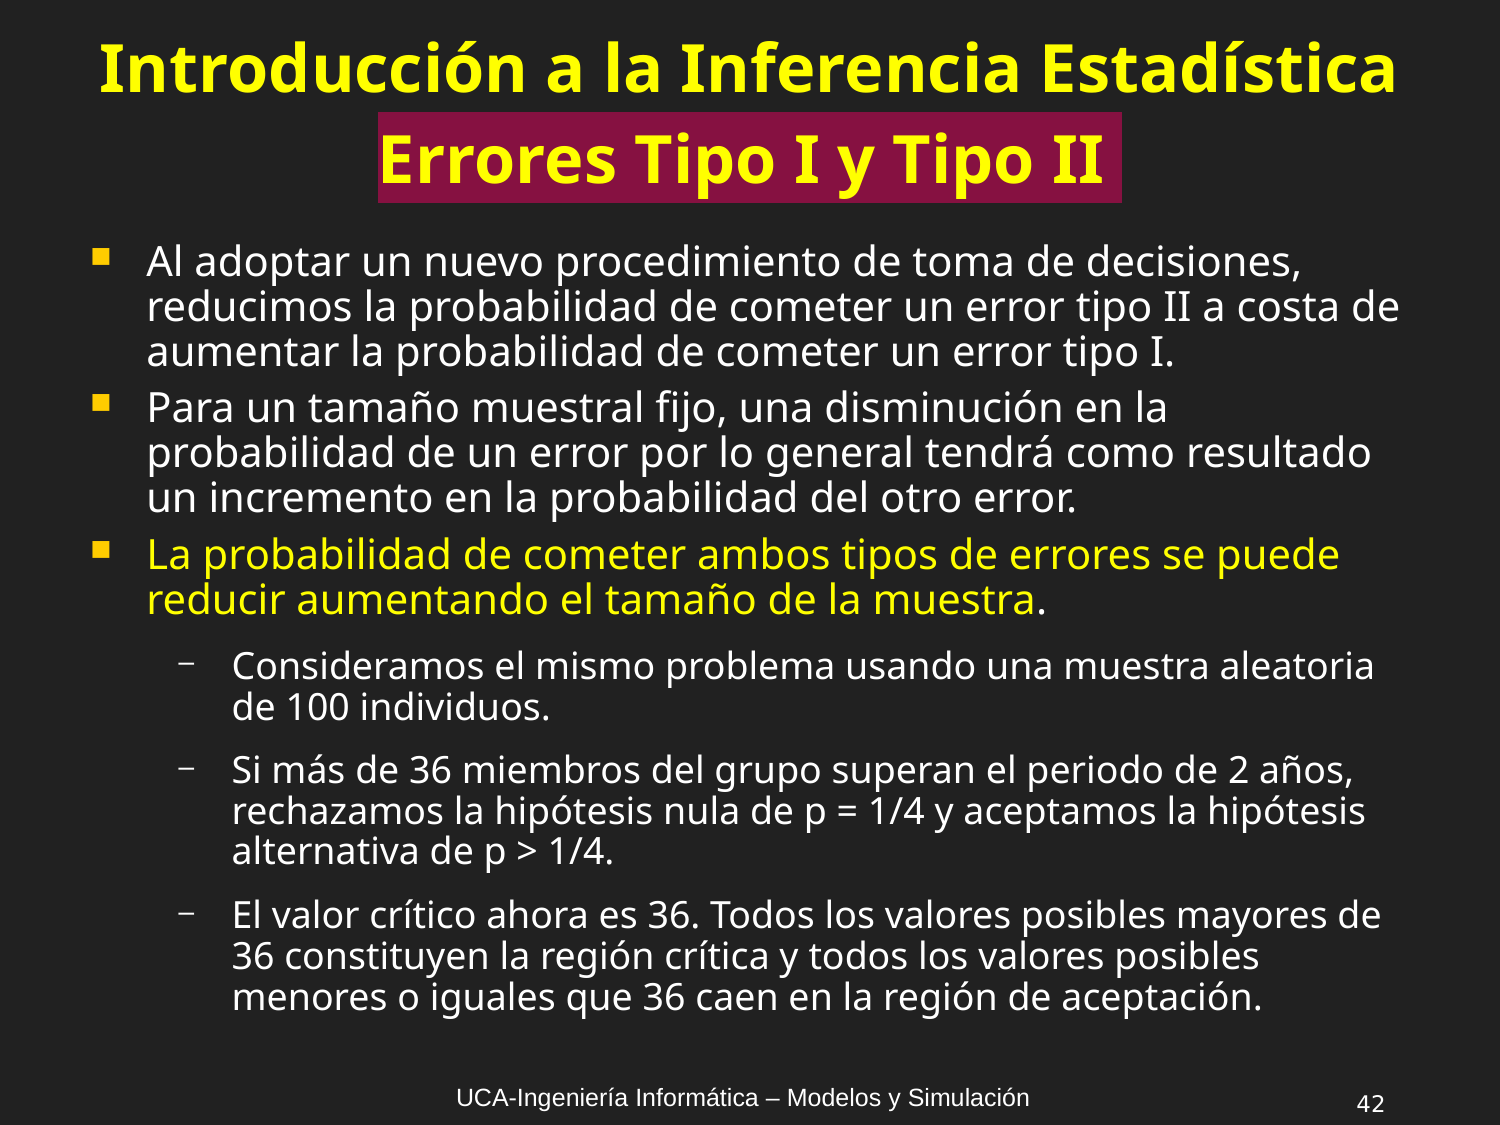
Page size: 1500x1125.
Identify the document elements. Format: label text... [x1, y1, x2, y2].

list Al adoptar un nuevo procedimiento de toma de decisiones, reducimos la probabilidad de cometer un error tipo II a costa de aumentar la probabilidad de cometer un error tipo I. Para un tamaño muestral fijo, una disminución en la probabilidad de un error por lo general tendrá como resultado un incremento en la probabilidad del otro error. La probabilidad de cometer ambos tipos de errores se puede reducir aumentando el tamaño de la muestra. Consideramos el mismo problema usando una muestra aleatoria de 100 individuos. Si más de 36 miembros del grupo superan el periodo de 2 años, rechazamos la hipótesis nula de p = 1/4 y aceptamos la hipótesis alternativa de p > 1/4. El valor crítico ahora es 36. Todos los valores posibles mayores de 36 constituyen la región crítica y todos los valores posibles menores o iguales que 36 caen en la región de aceptación. [75, 232, 1425, 1051]
title Introducción a la Inferencia Estadística Errores Tipo I y Tipo II [75, 37, 1426, 188]
